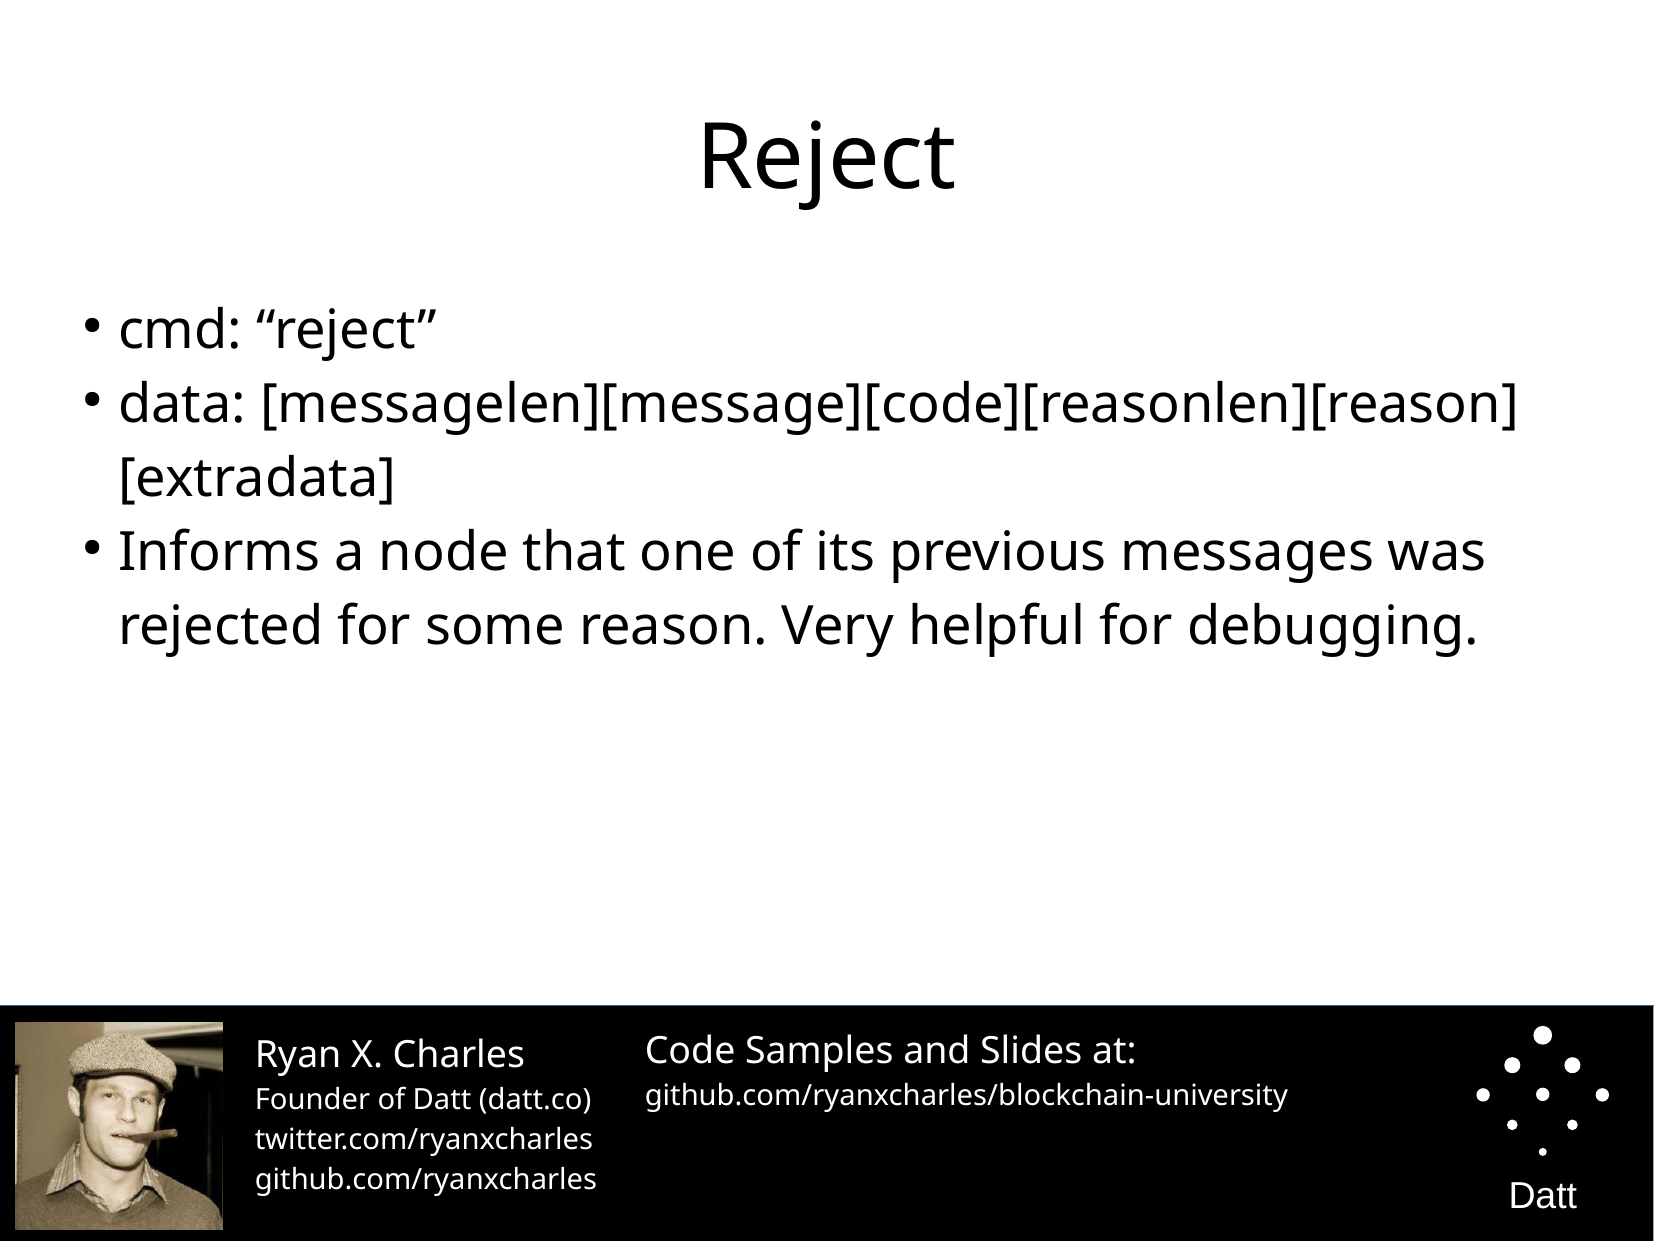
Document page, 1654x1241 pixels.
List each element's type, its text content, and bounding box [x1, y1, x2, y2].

text_box Datt [1452, 1167, 1633, 1241]
title Reject [82, 49, 1571, 257]
subtitle cmd: “reject” data: [messagelen][message][code][reasonlen][reason][extradata] Informs a node that one of its previous messages was rejected for some reason. Very helpful for debugging. [82, 290, 1571, 1005]
text_box [0, 1005, 1654, 1241]
picture [15, 1022, 223, 1231]
picture [1475, 1023, 1611, 1159]
text_box Code Samples and Slides at: github.com/ryanxcharles/blockchain-university [630, 1015, 1403, 1156]
text_box Ryan X. Charles Founder of Datt (datt.co) twitter.com/ryanxcharles github.com/ryanxcharles [240, 1020, 976, 1241]
